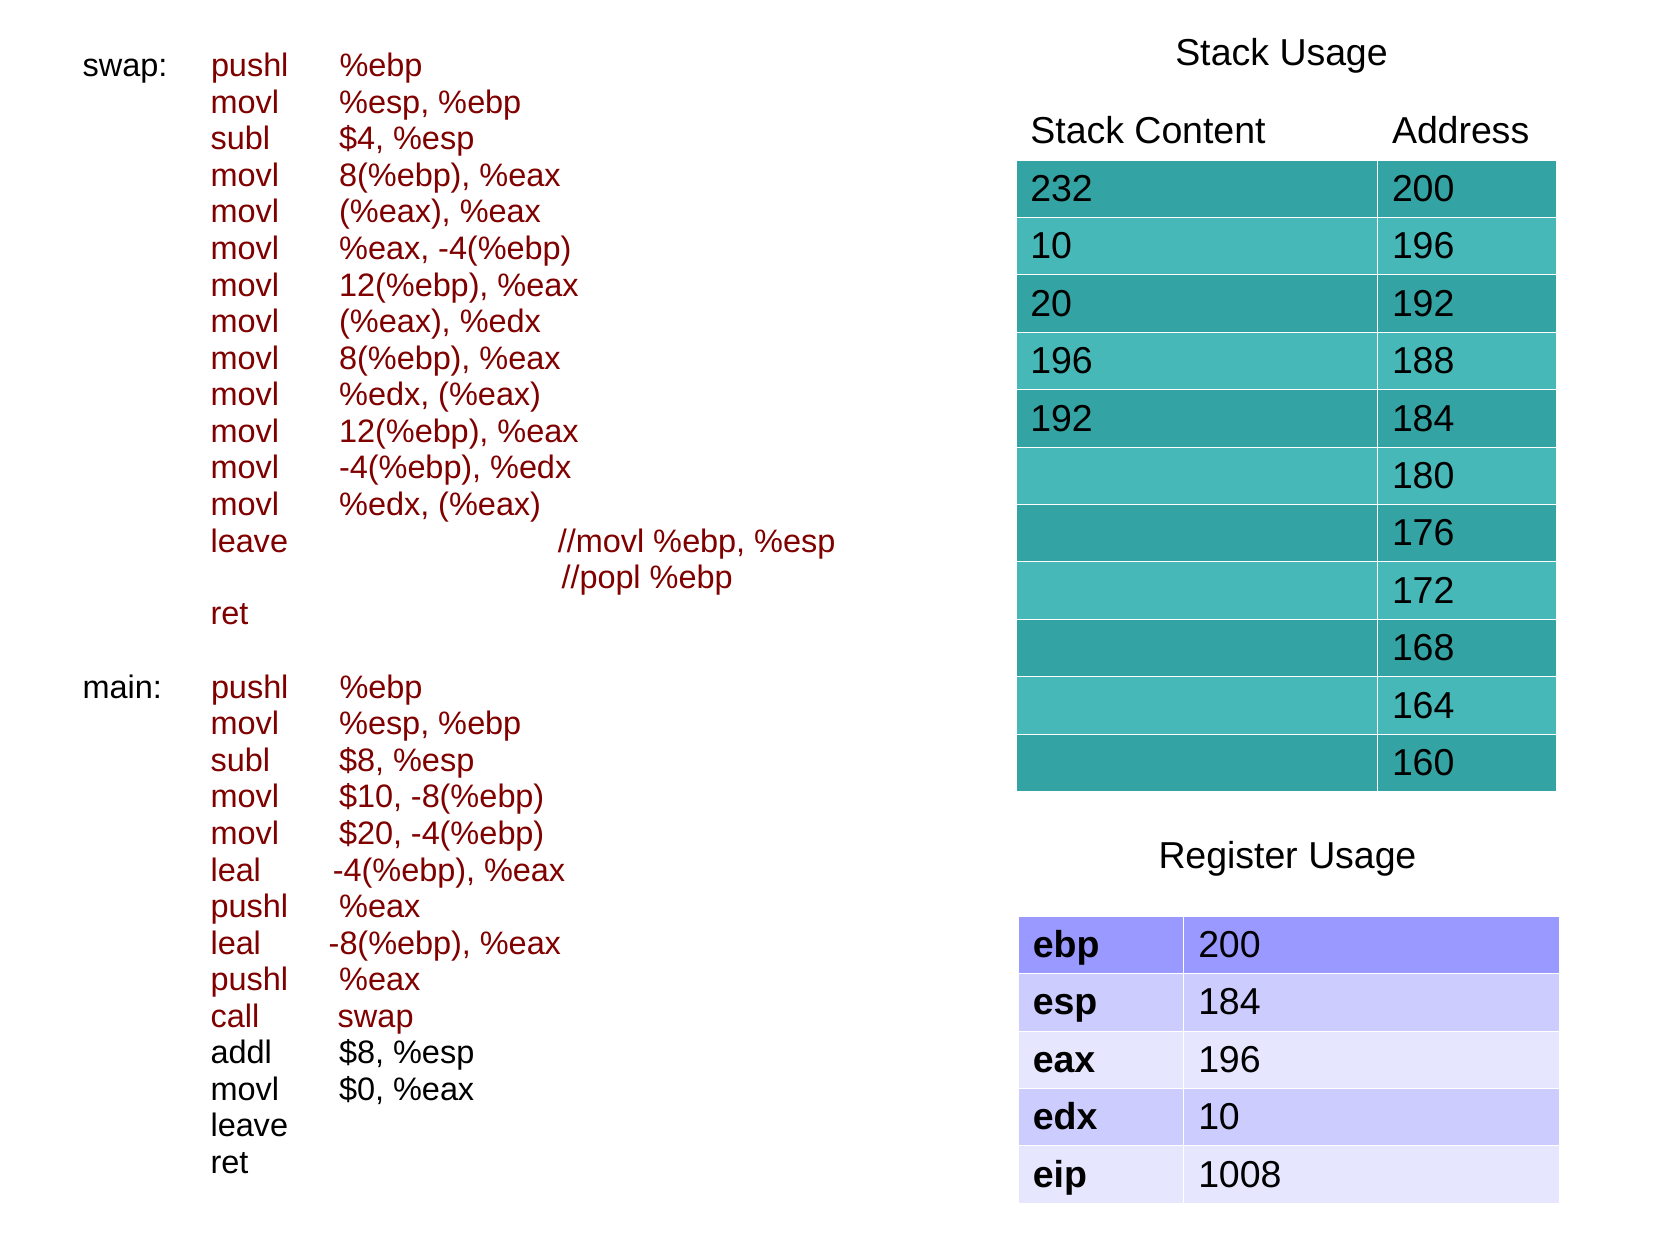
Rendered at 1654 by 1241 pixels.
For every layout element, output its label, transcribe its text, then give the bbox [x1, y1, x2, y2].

table_cell eax [1019, 1032, 1183, 1088]
table_cell edx [1019, 1089, 1183, 1145]
table_cell [1017, 735, 1377, 791]
table_cell 232 [1017, 161, 1377, 217]
table_cell 1008 [1184, 1146, 1559, 1203]
table_cell eip [1019, 1146, 1183, 1203]
table_cell 10 [1017, 218, 1377, 274]
table_cell 184 [1184, 974, 1559, 1031]
table_cell 168 [1378, 620, 1556, 676]
table_cell 192 [1017, 390, 1377, 447]
table_header Stack Content [1017, 103, 1377, 160]
table_cell 188 [1378, 333, 1556, 389]
table_cell [1017, 677, 1377, 734]
table_header ebp [1019, 917, 1183, 973]
text_box Register Usage [1015, 826, 1560, 884]
table_cell [1017, 448, 1377, 504]
table_cell 10 [1184, 1089, 1559, 1145]
table_cell 176 [1378, 505, 1556, 561]
table_cell 184 [1378, 390, 1556, 447]
table_cell 196 [1017, 333, 1377, 389]
table_cell [1017, 562, 1377, 619]
table_cell 172 [1378, 562, 1556, 619]
list swap: pushl %ebp movl %esp, %ebp subl $4, %esp movl 8(%ebp), %eax movl (%eax), %eax movl %eax, -4(%ebp) movl 12(%ebp), %eax movl (%eax), %edx movl 8(%ebp), %eax movl %edx, (%eax) movl 12(%ebp), %eax movl -4(%ebp), %edx movl %edx, (%eax) leave //movl %ebp, %esp //popl %ebp ret main: pushl %ebp movl %esp, %ebp subl $8, %esp movl $10, -8(%ebp) movl $20, -4(%ebp) leal -4(%ebp), %eax pushl %eax leal -8(%ebp), %eax pushl %eax call swap addl $8, %esp movl $0, %eax leave ret [82, 47, 969, 1182]
table_cell 196 [1184, 1032, 1559, 1088]
table_cell 160 [1378, 735, 1556, 791]
text_box Stack Usage [1009, 23, 1554, 81]
table_cell 200 [1378, 161, 1556, 217]
table_cell [1017, 505, 1377, 561]
table_header Address [1378, 103, 1556, 160]
table_cell 180 [1378, 448, 1556, 504]
table_cell 192 [1378, 275, 1556, 332]
table_header 200 [1184, 917, 1559, 973]
table_cell [1017, 620, 1377, 676]
table_cell esp [1019, 974, 1183, 1031]
table_cell 20 [1017, 275, 1377, 332]
table_cell 164 [1378, 677, 1556, 734]
table_cell 196 [1378, 218, 1556, 274]
